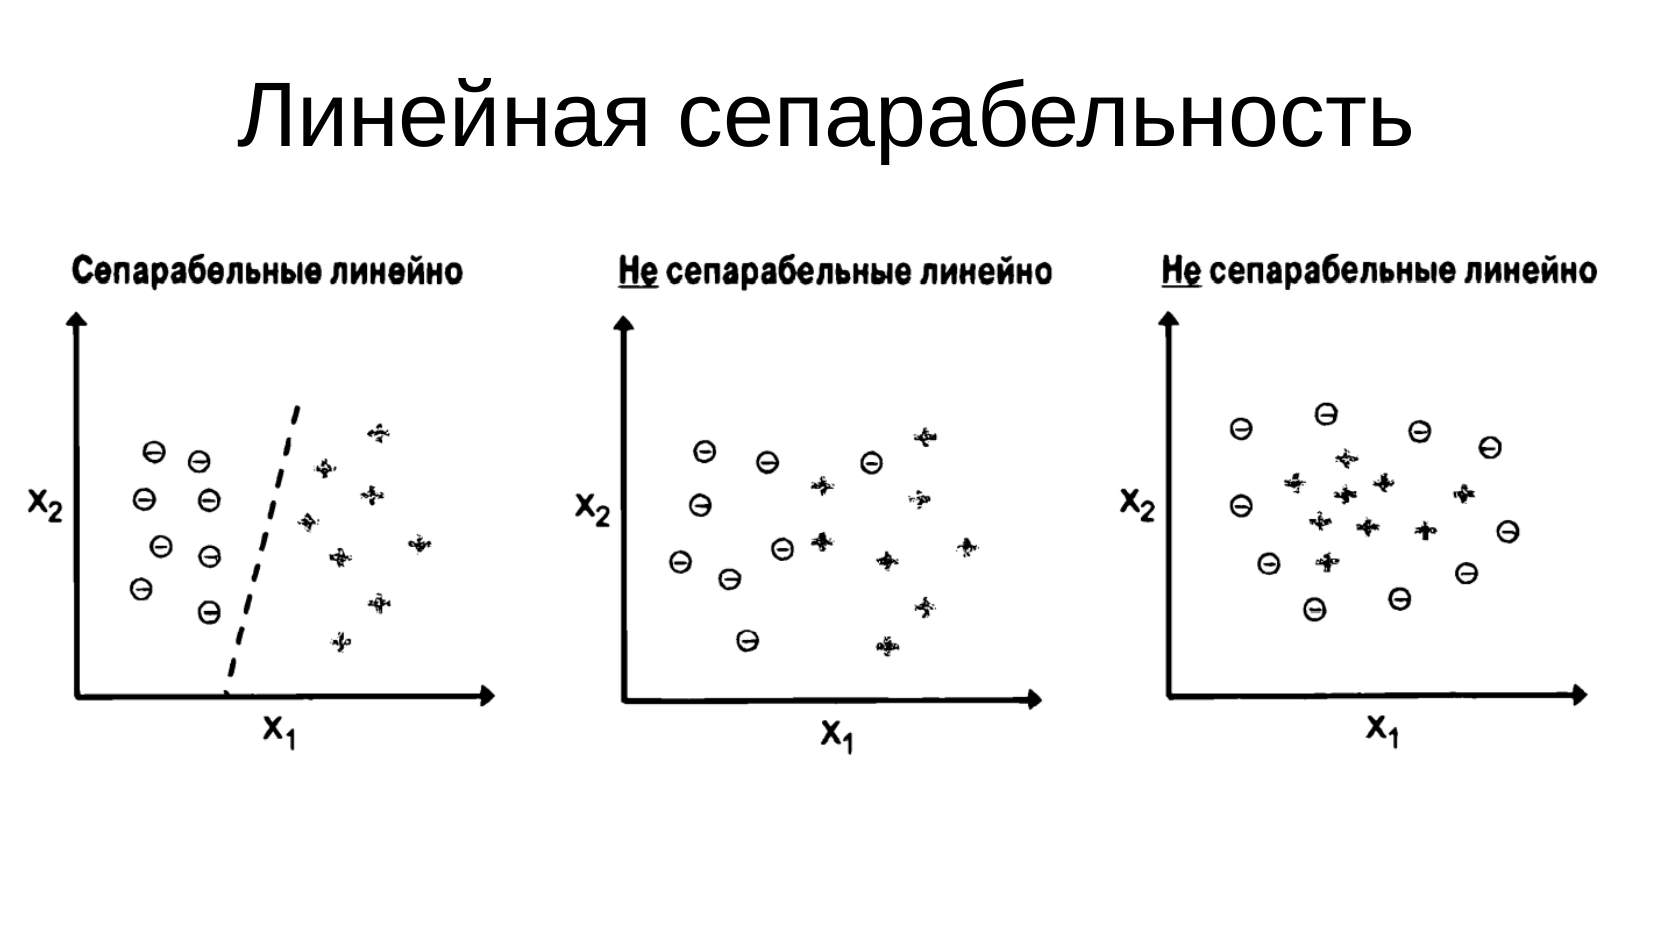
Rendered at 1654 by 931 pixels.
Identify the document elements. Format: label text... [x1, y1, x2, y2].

title Линейная сепарабельность [82, 37, 1571, 193]
picture [3, 233, 1625, 768]
